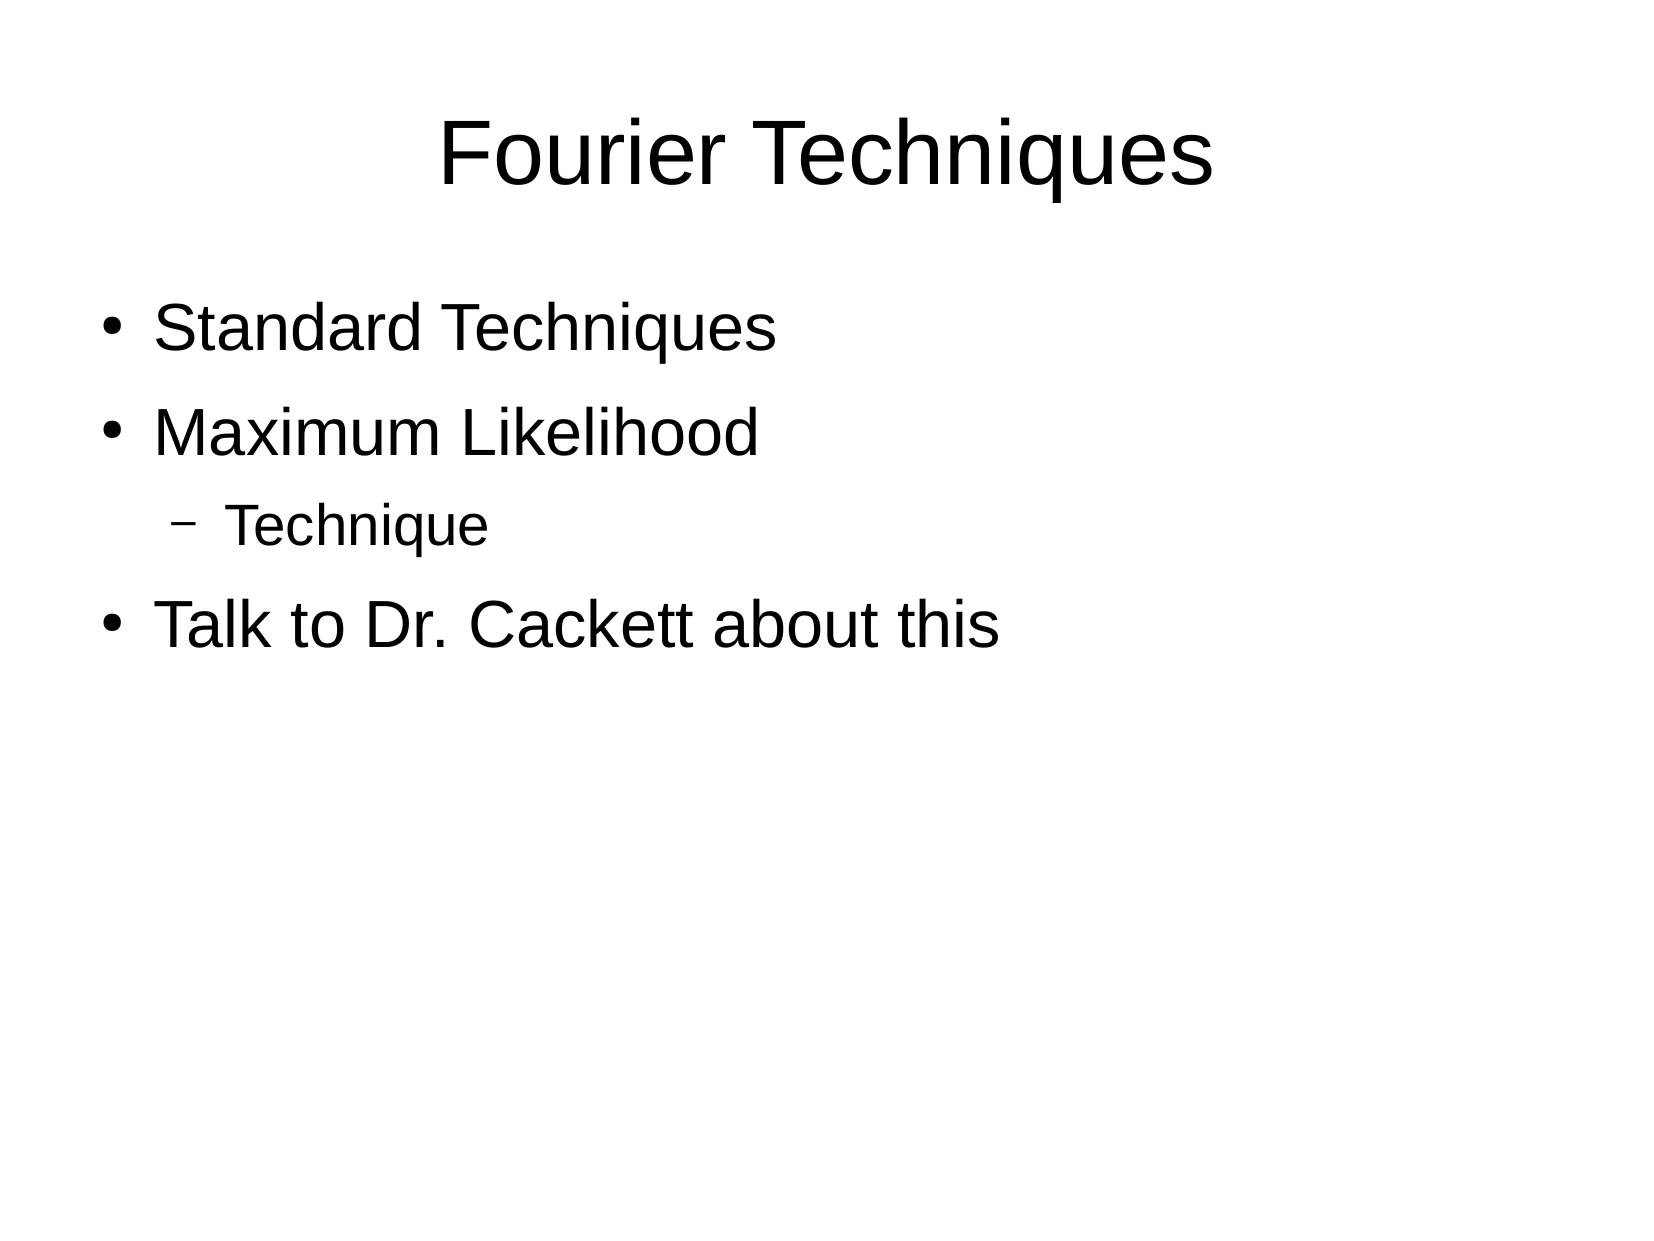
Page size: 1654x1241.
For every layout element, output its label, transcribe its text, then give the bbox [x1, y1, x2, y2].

list Standard Techniques Maximum Likelihood Technique Talk to Dr. Cackett about this [82, 290, 1571, 1010]
title Fourier Techniques [82, 49, 1571, 257]
